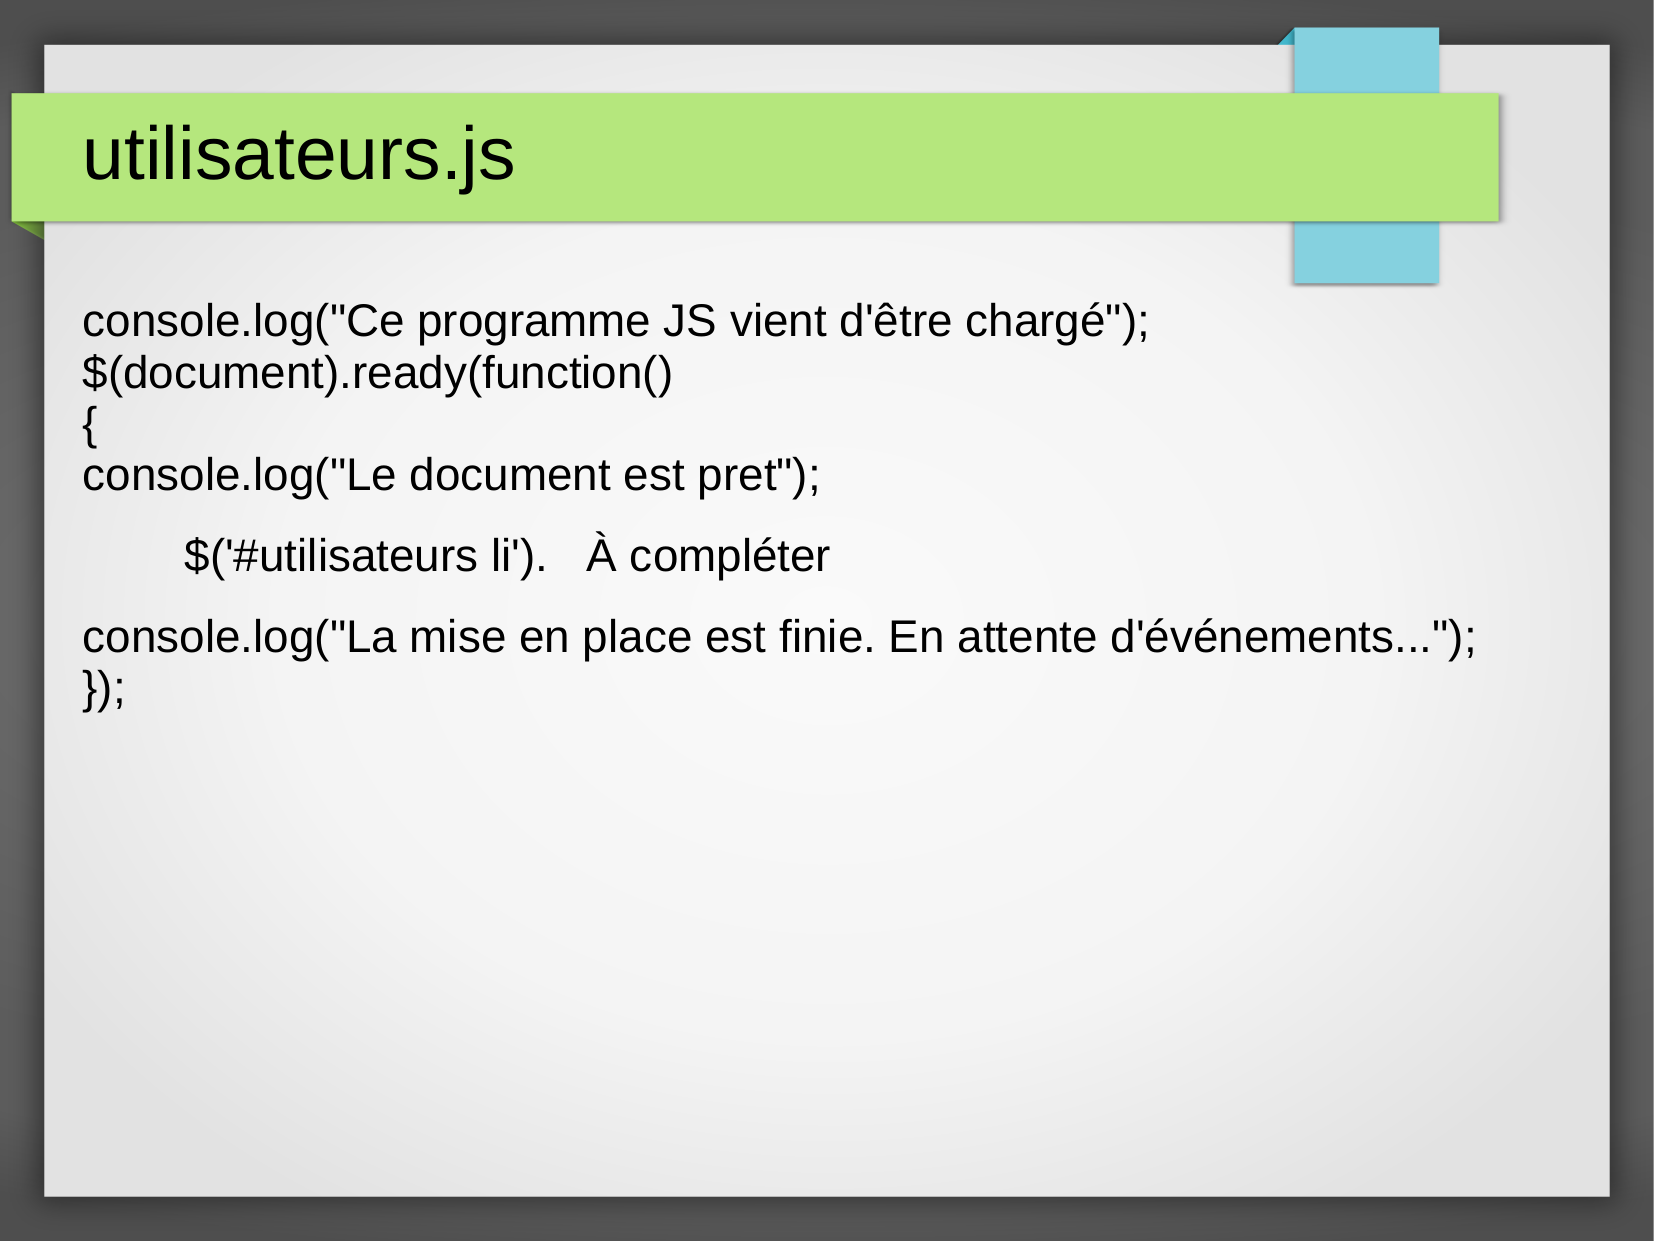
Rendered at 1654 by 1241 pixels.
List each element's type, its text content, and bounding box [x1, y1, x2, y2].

picture [0, 0, 1654, 1241]
title utilisateurs.js [82, 94, 1264, 213]
list console.log("Ce programme JS vient d'être chargé"); $(document).ready(function() { console.log("Le document est pret"); $('#utilisateurs li'). À compléter console.log("La mise en place est finie. En attente d'événements..."); }); [82, 295, 1571, 1015]
